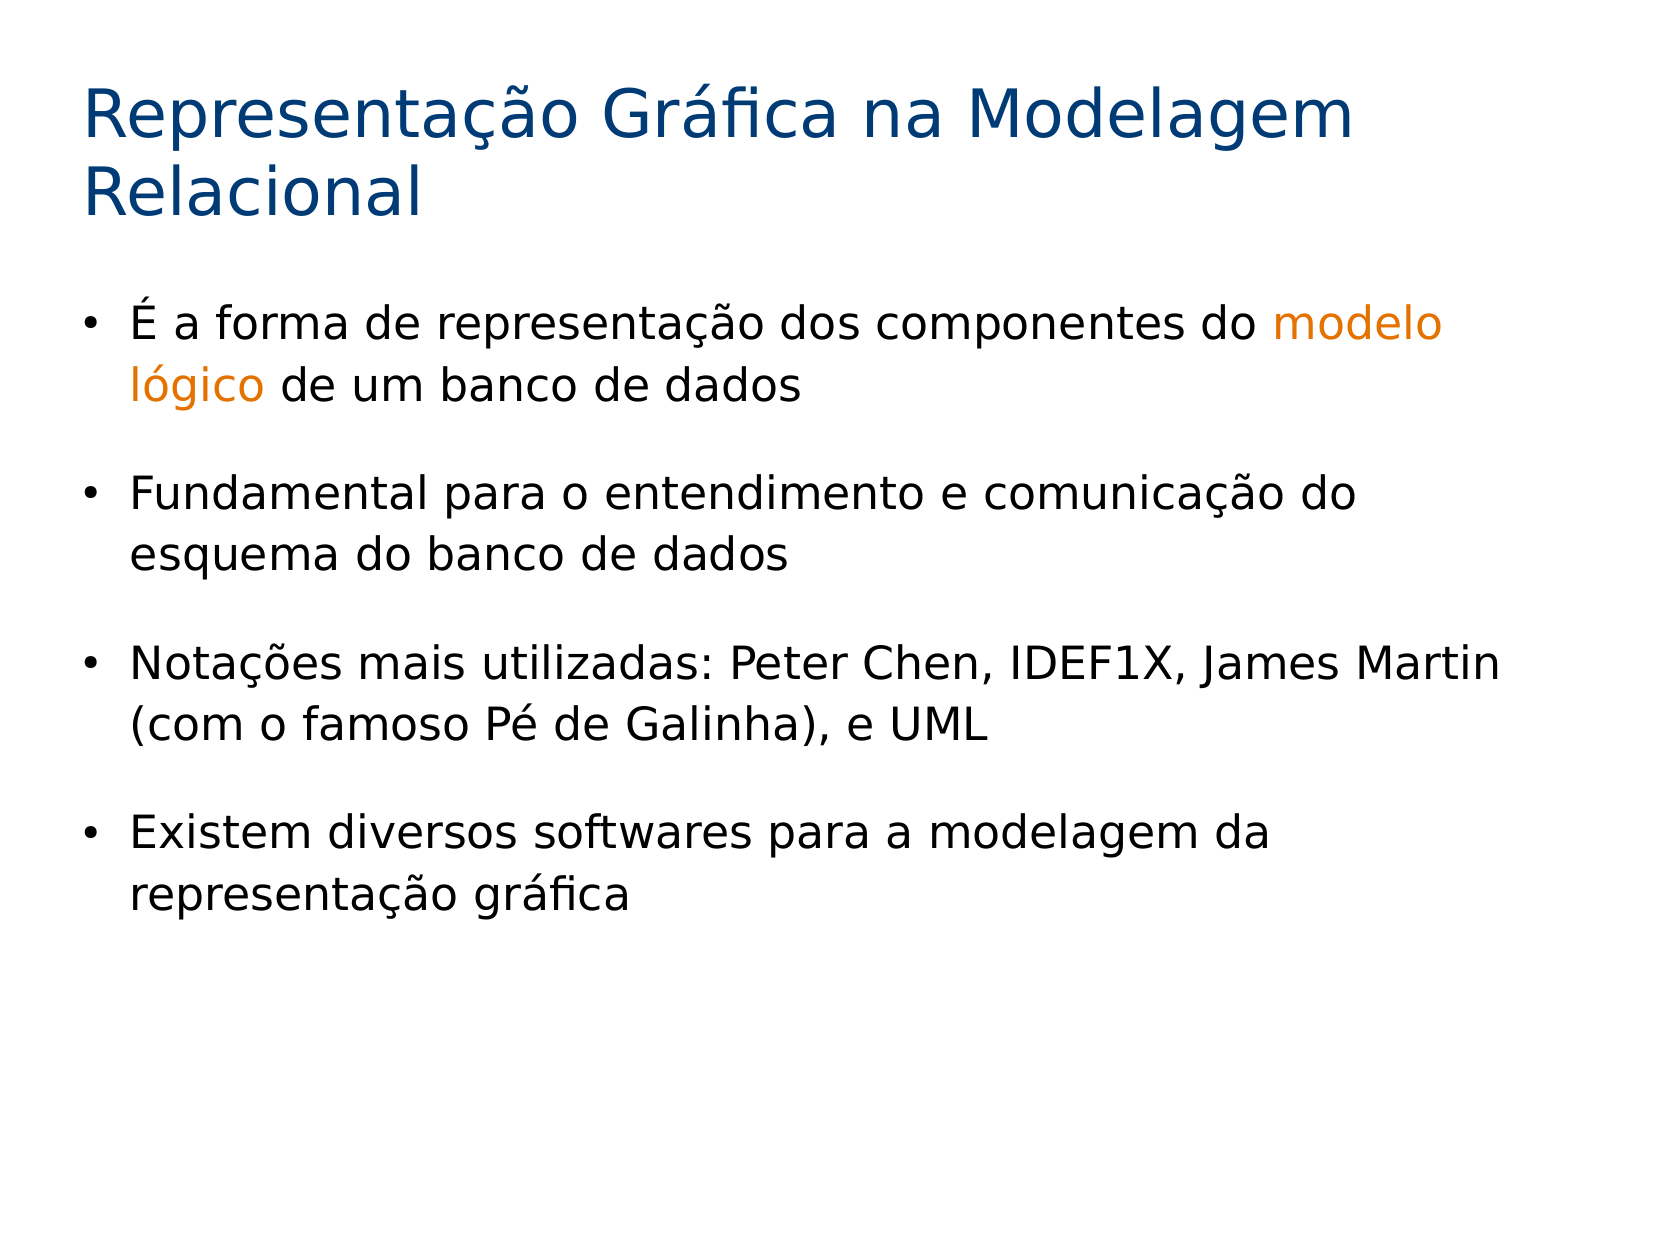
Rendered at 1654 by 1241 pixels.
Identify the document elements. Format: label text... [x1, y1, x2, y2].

title Representação Gráfica na Modelagem Relacional [82, 75, 1571, 231]
list É a forma de representação dos componentes do modelo lógico de um banco de dados Fundamental para o entendimento e comunicação do esquema do banco de dados Notações mais utilizadas: Peter Chen, IDEF1X, James Martin (com o famoso Pé de Galinha), e UML Existem diversos softwares para a modelagem da representação gráfica [82, 289, 1571, 1108]
